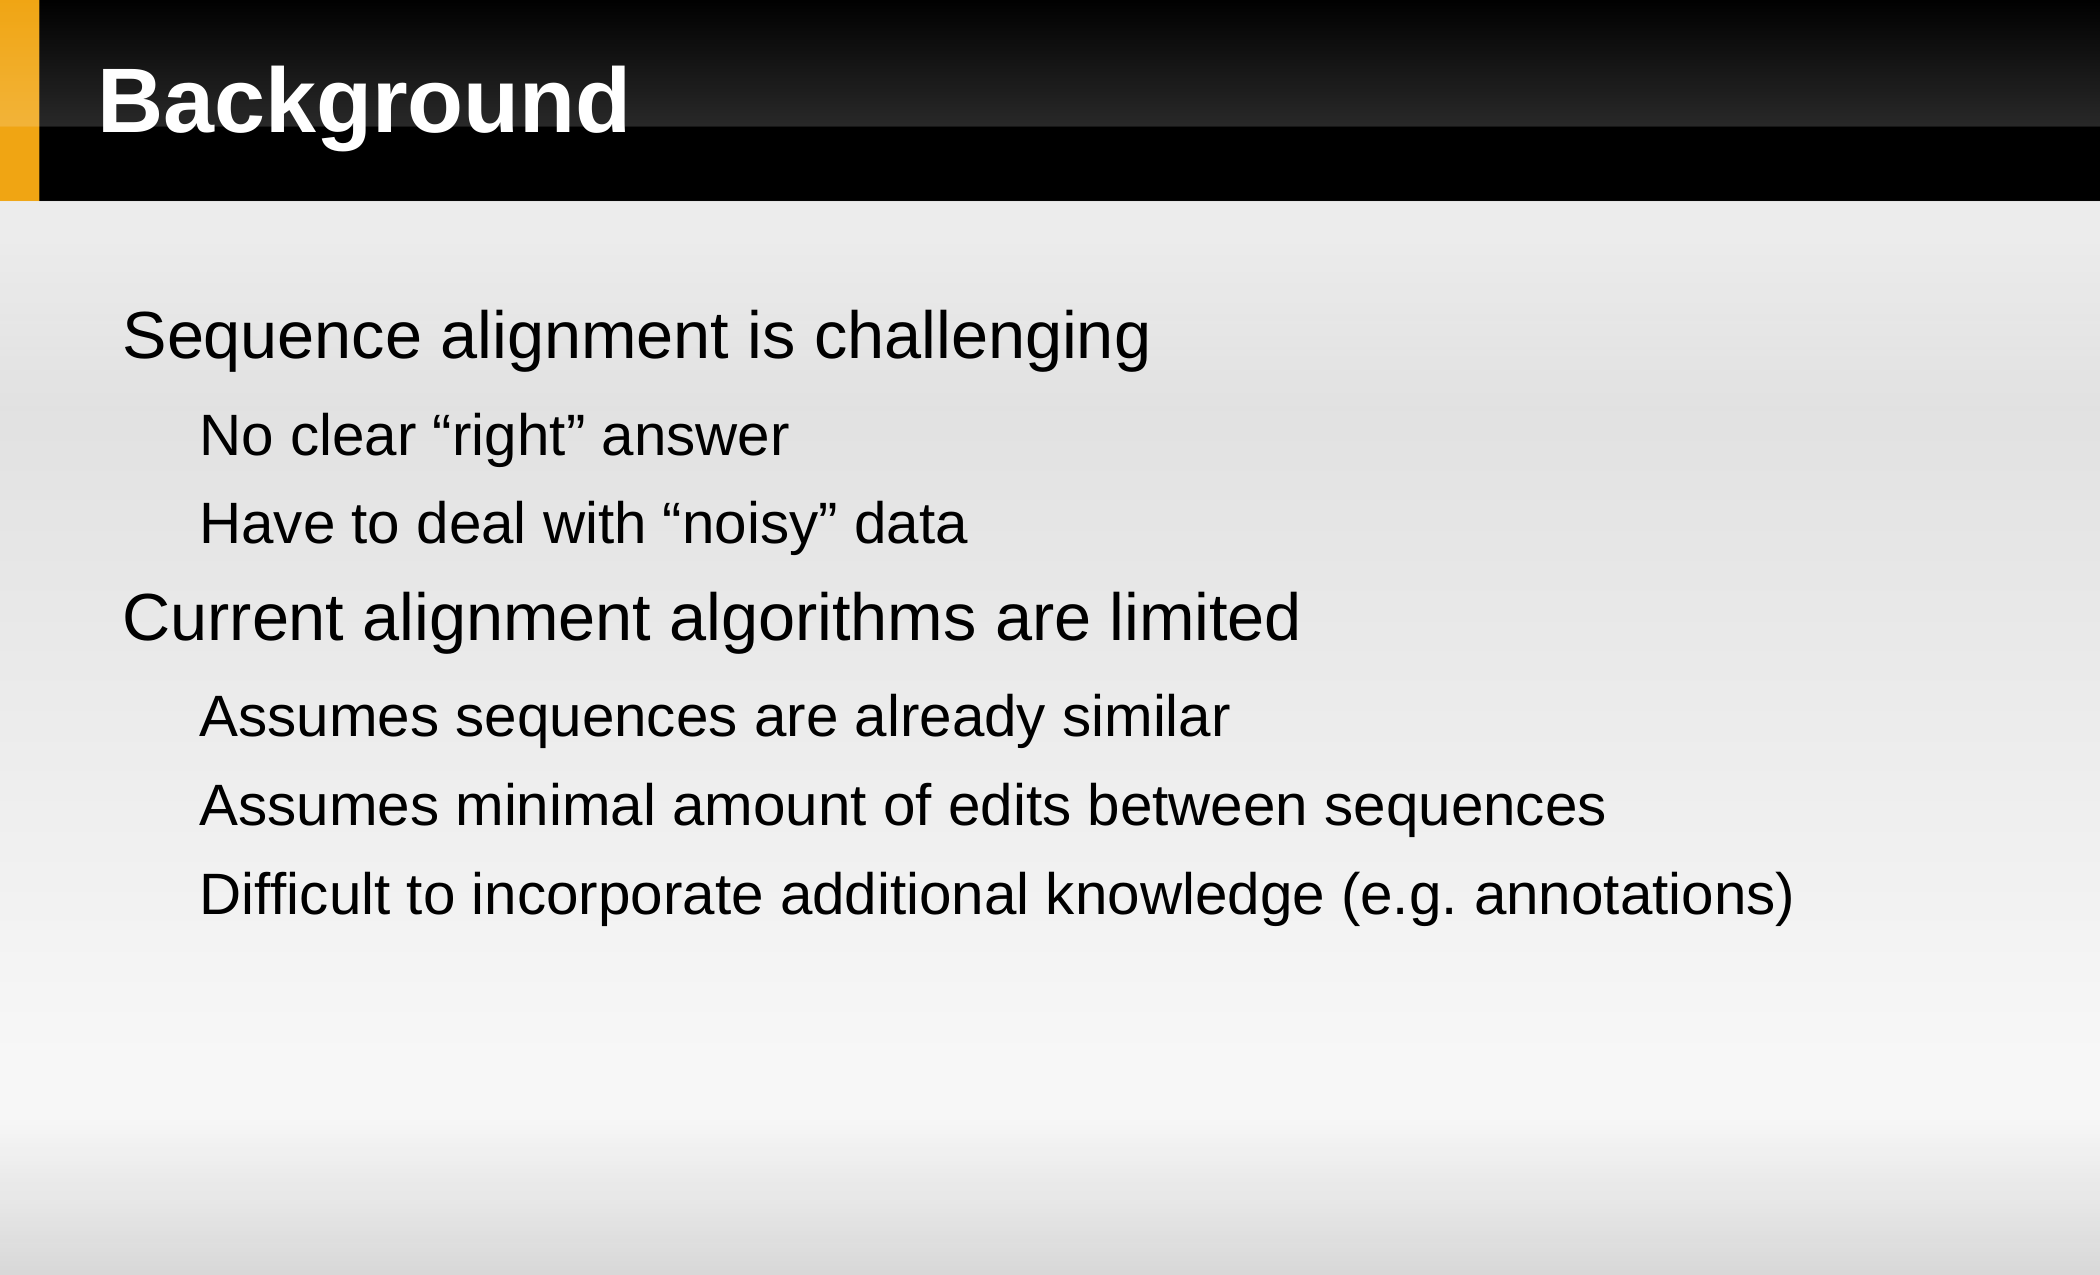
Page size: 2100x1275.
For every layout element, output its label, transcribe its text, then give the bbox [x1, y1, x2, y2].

picture [0, 0, 2100, 1275]
list Sequence alignment is challenging No clear “right” answer Have to deal with “noisy” data Current alignment algorithms are limited Assumes sequences are already similar Assumes minimal amount of edits between sequences Difficult to incorporate additional knowledge (e.g. annotations) [104, 298, 1995, 1163]
title Background [97, 19, 1988, 183]
